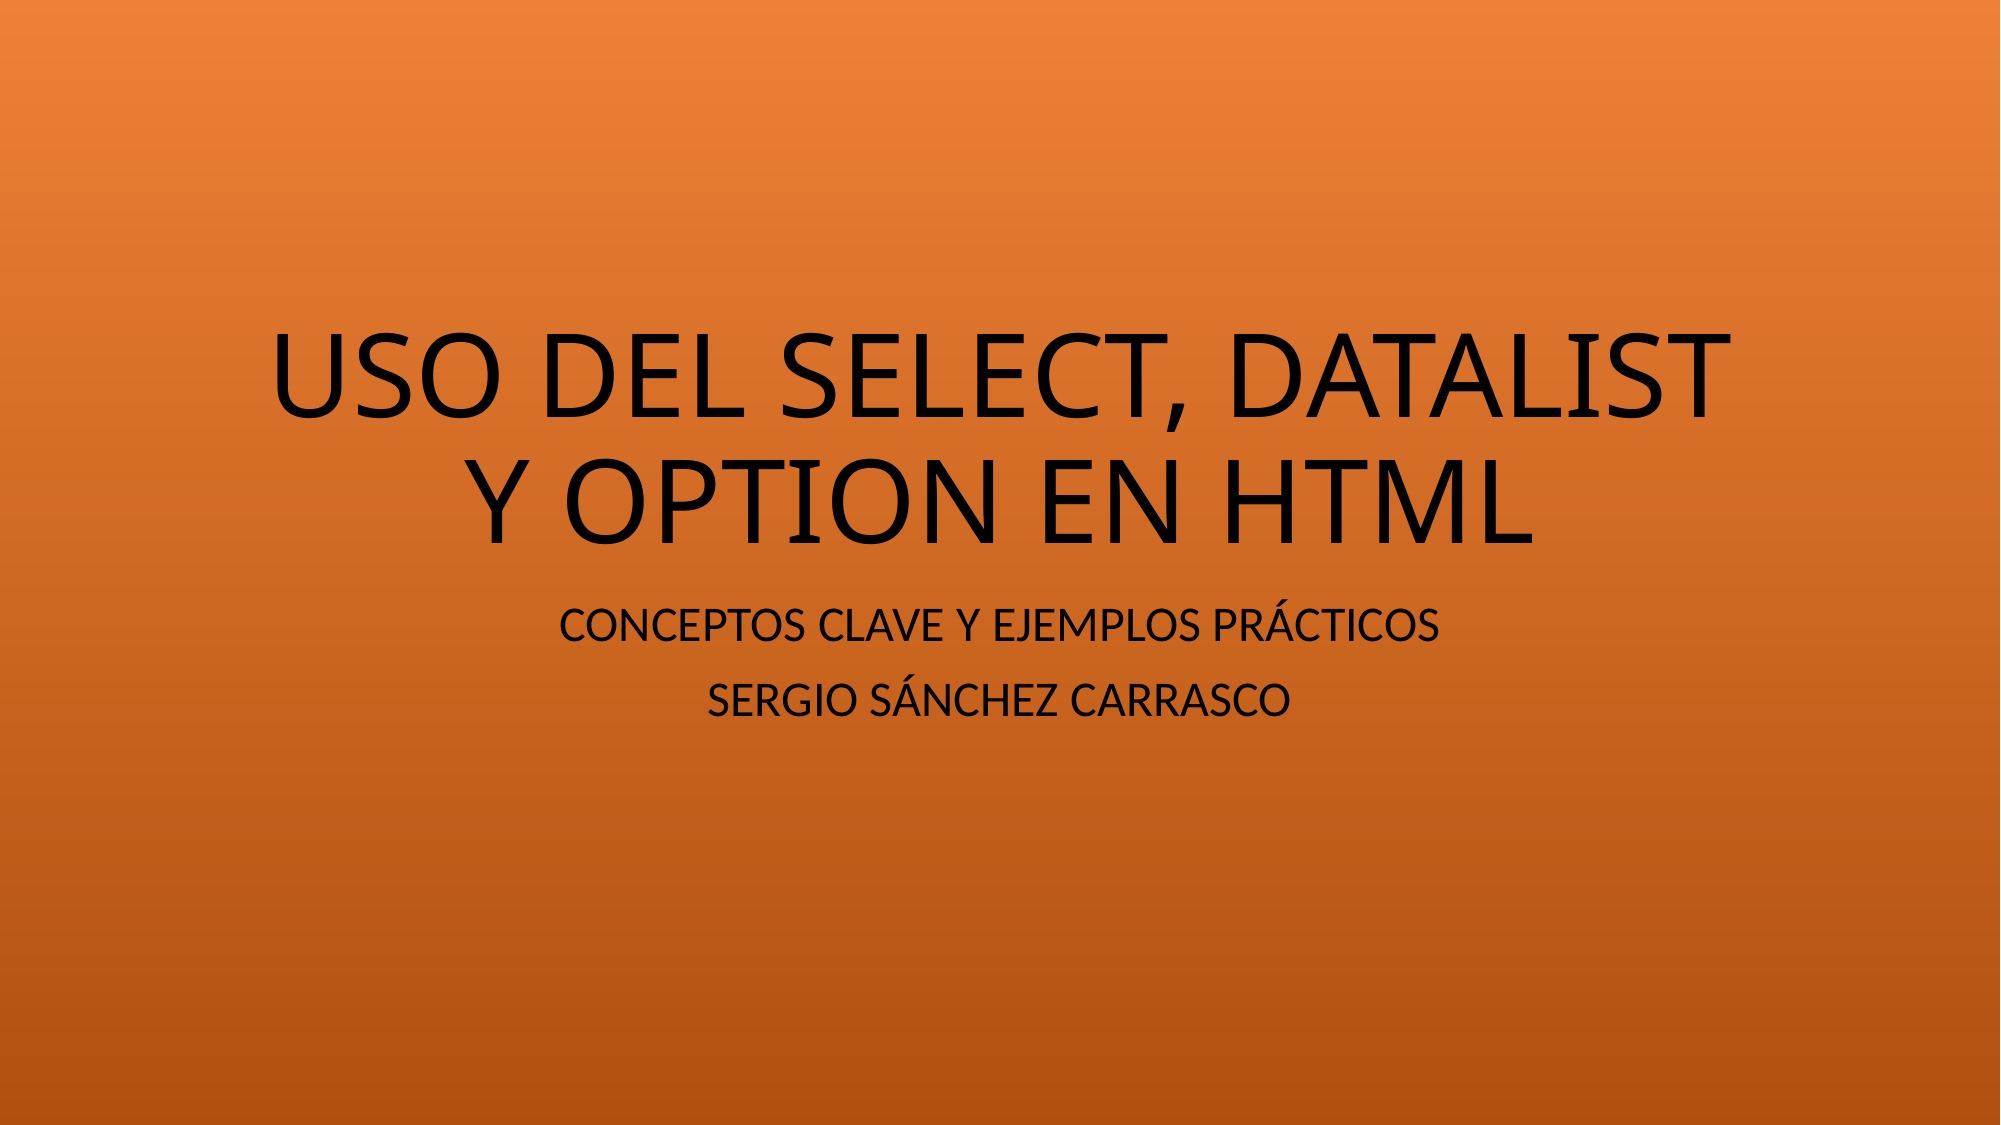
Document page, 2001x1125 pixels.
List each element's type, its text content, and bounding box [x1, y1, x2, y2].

subtitle CONCEPTOS CLAVE Y EJEMPLOS PRÁCTICOS SERGIO SÁNCHEZ CARRASCO [249, 590, 1750, 863]
title USO DEL SELECT, DATALIST Y OPTION EN HTML [249, 184, 1750, 576]
